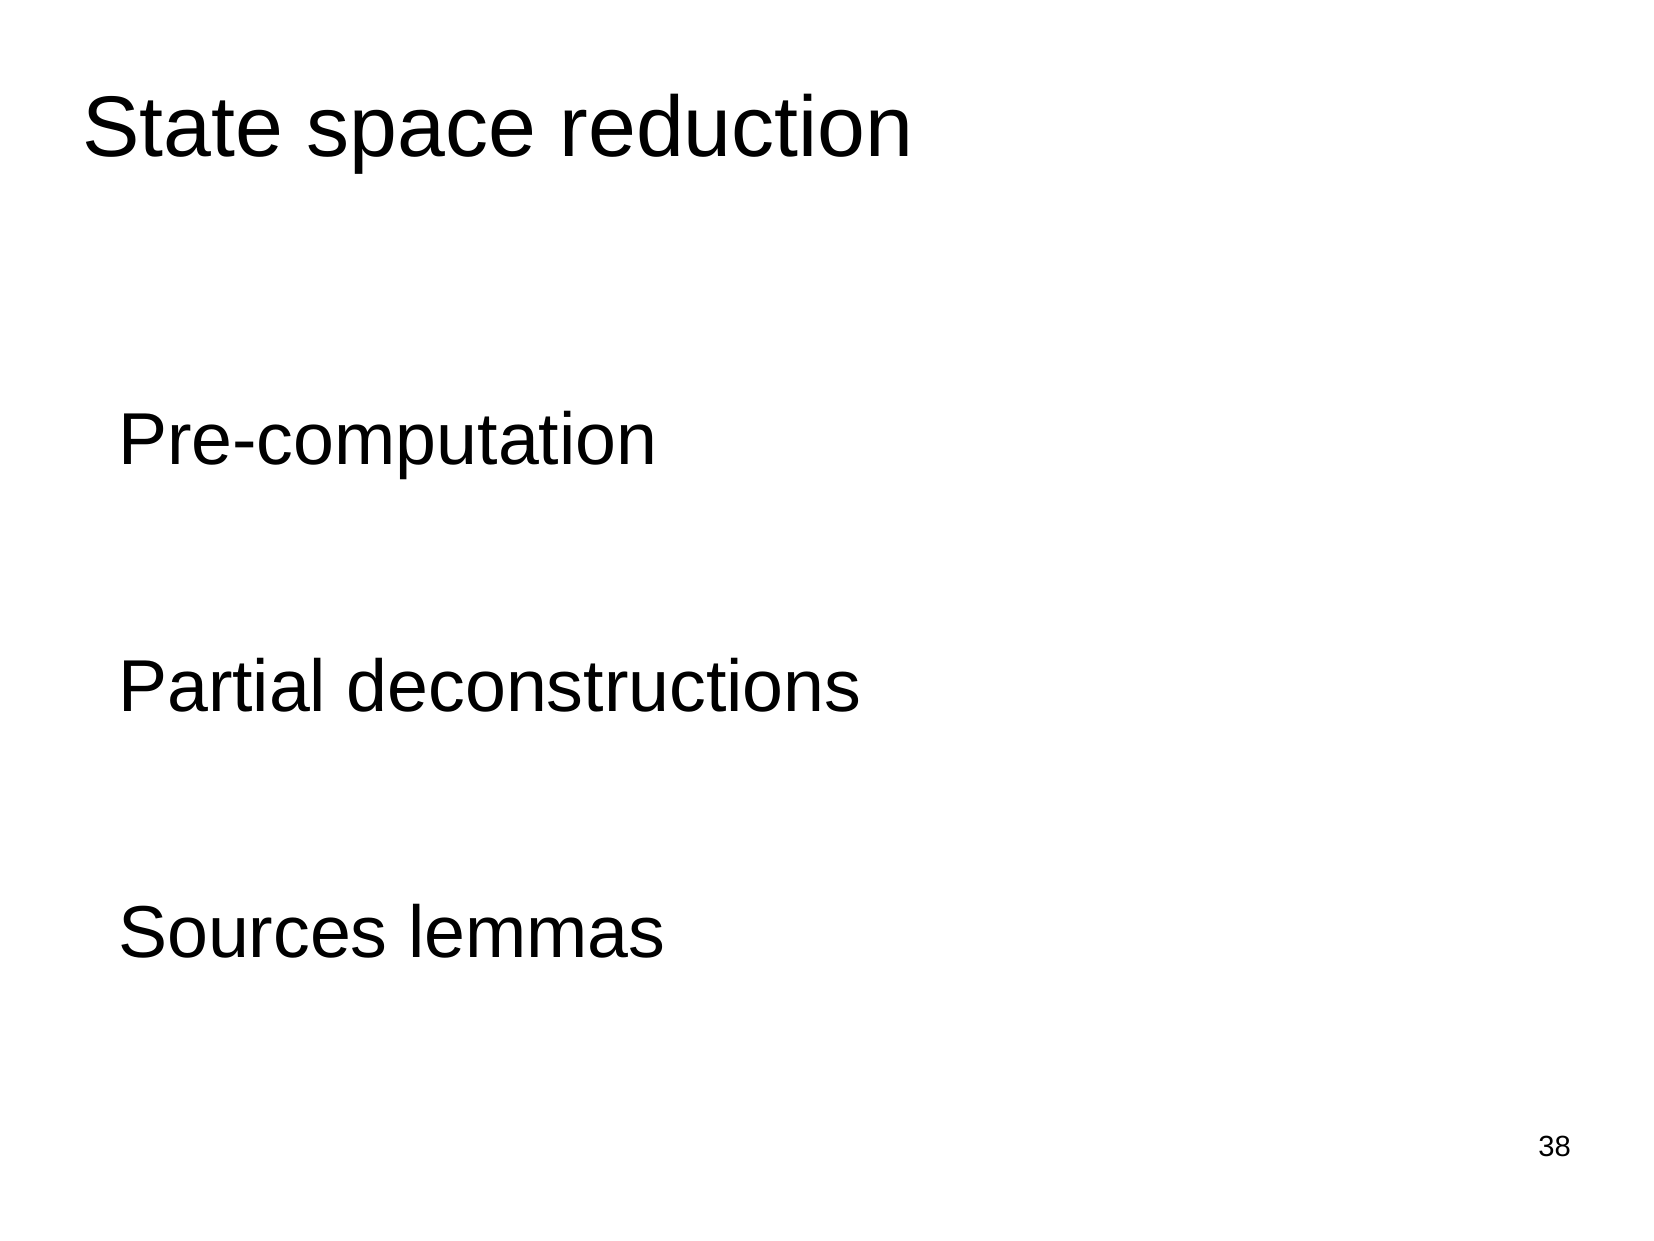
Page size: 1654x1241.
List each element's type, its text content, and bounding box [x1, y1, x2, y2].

subtitle Pre-computation Partial deconstructions Sources lemmas [82, 253, 1571, 1118]
title State space reduction [82, 49, 1571, 204]
